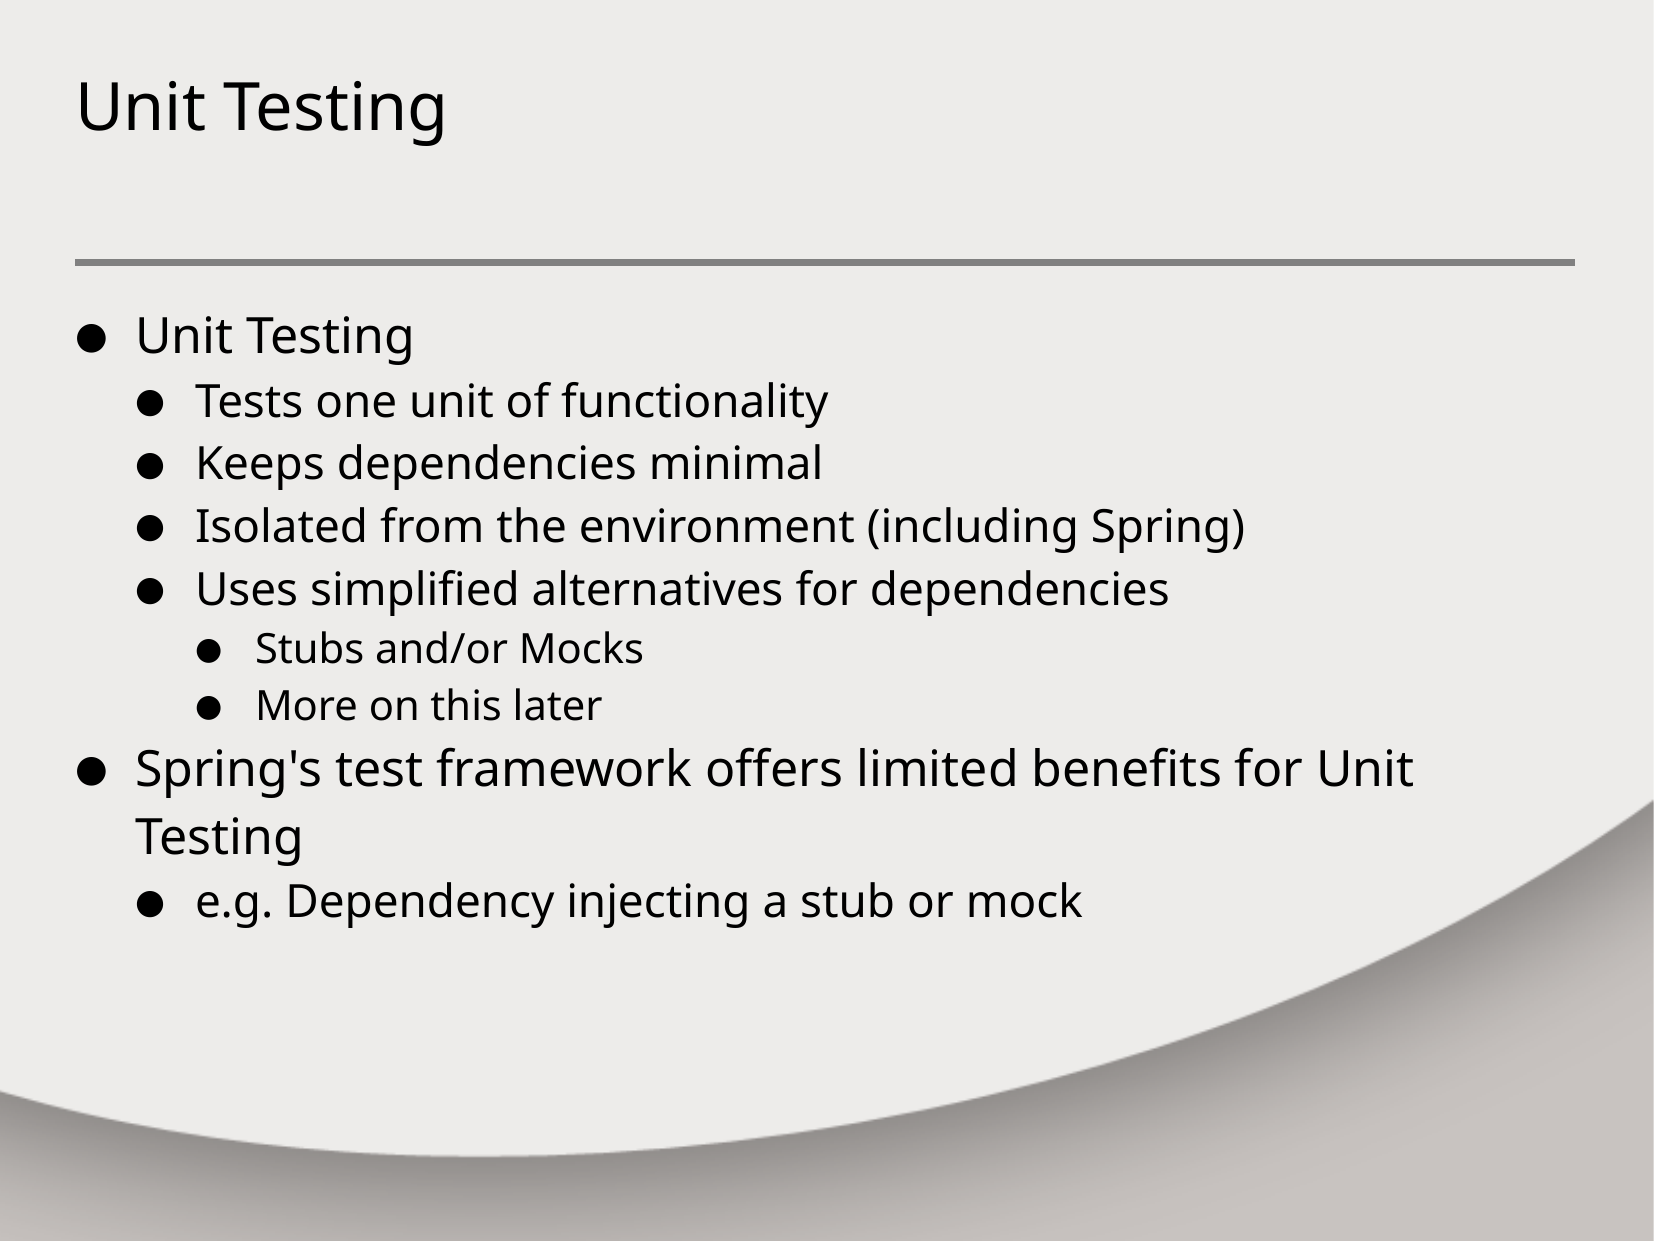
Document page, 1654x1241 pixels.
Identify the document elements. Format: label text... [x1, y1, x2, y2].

list Unit Testing Tests one unit of functionality Keeps dependencies minimal Isolated from the environment (including Spring) Uses simplified alternatives for dependencies Stubs and/or Mocks More on this later Spring's test framework offers limited benefits for Unit Testing e.g. Dependency injecting a stub or mock [75, 300, 1576, 1163]
picture [0, 0, 1654, 1241]
title Unit Testing [75, 75, 1576, 226]
